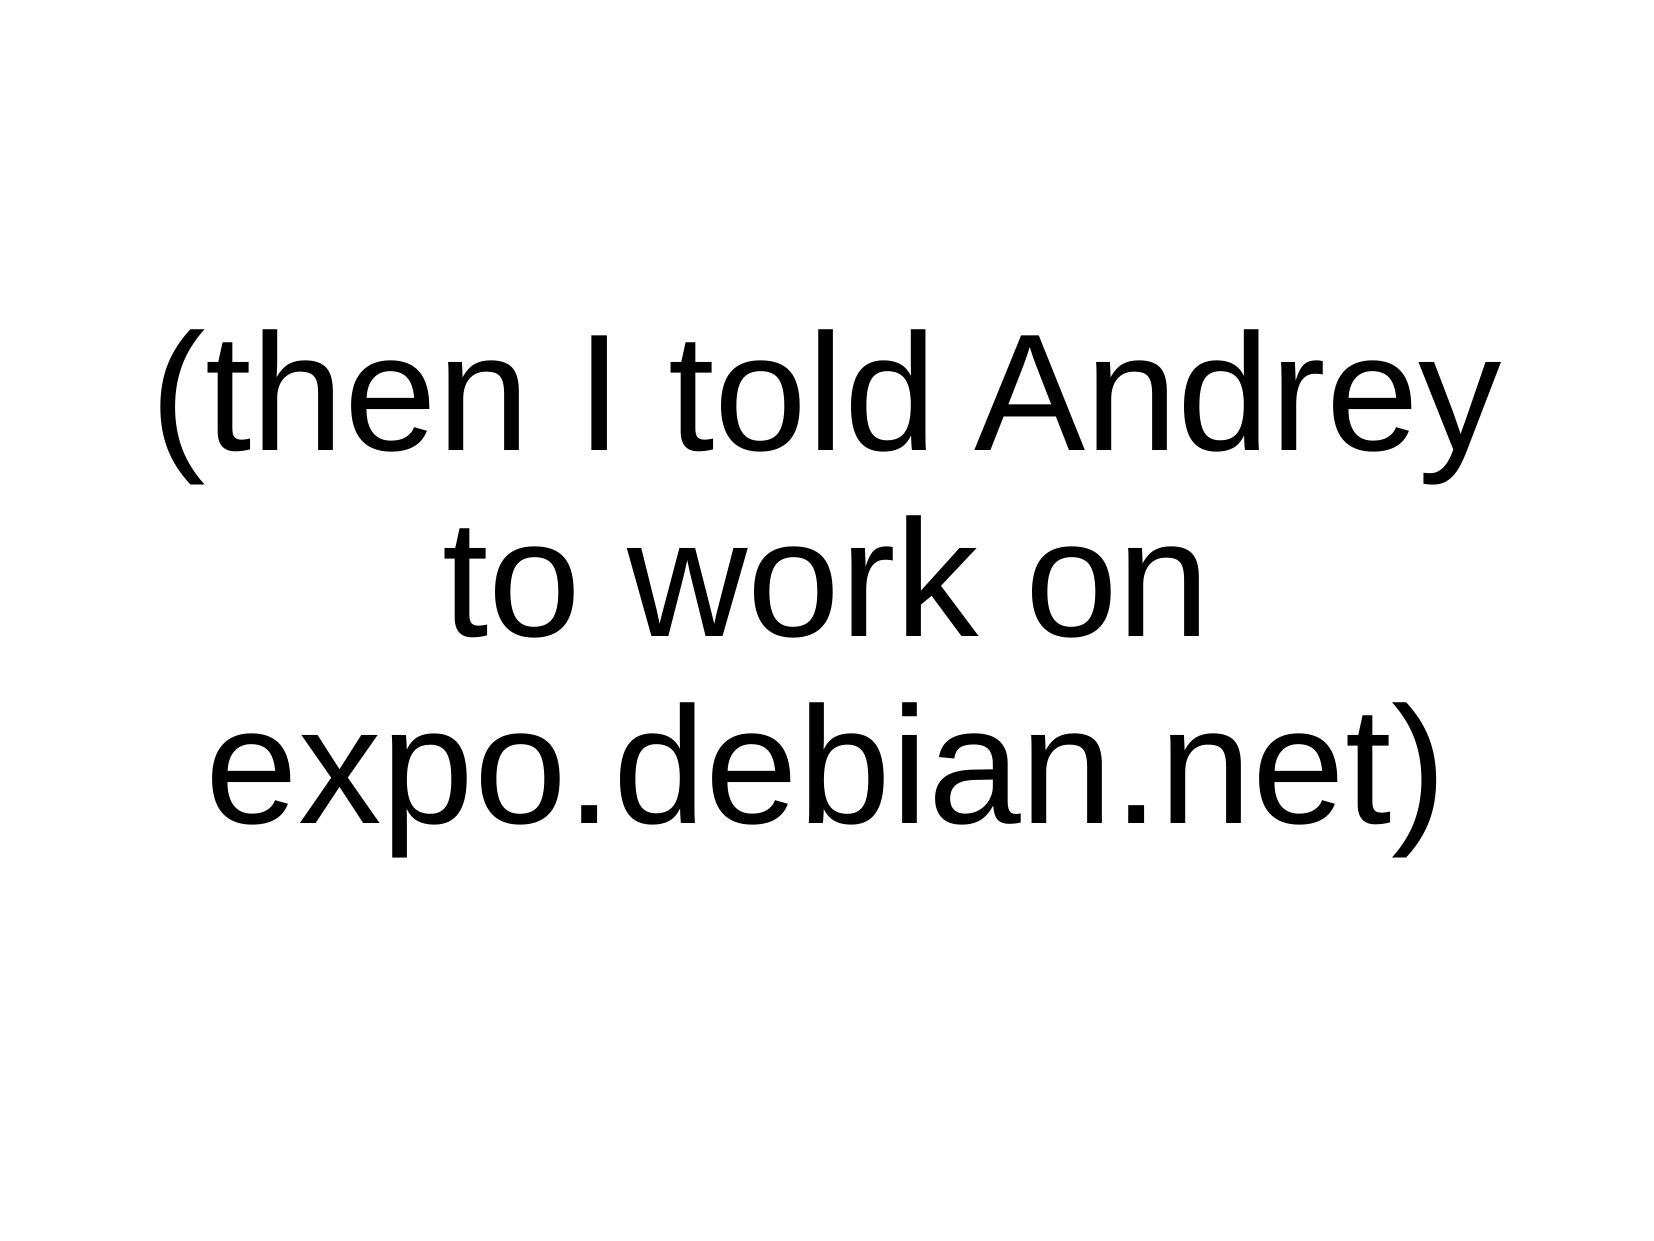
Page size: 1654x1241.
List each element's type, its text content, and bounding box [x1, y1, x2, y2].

subtitle (then I told Andrey to work on expo.debian.net) [82, 49, 1571, 1109]
